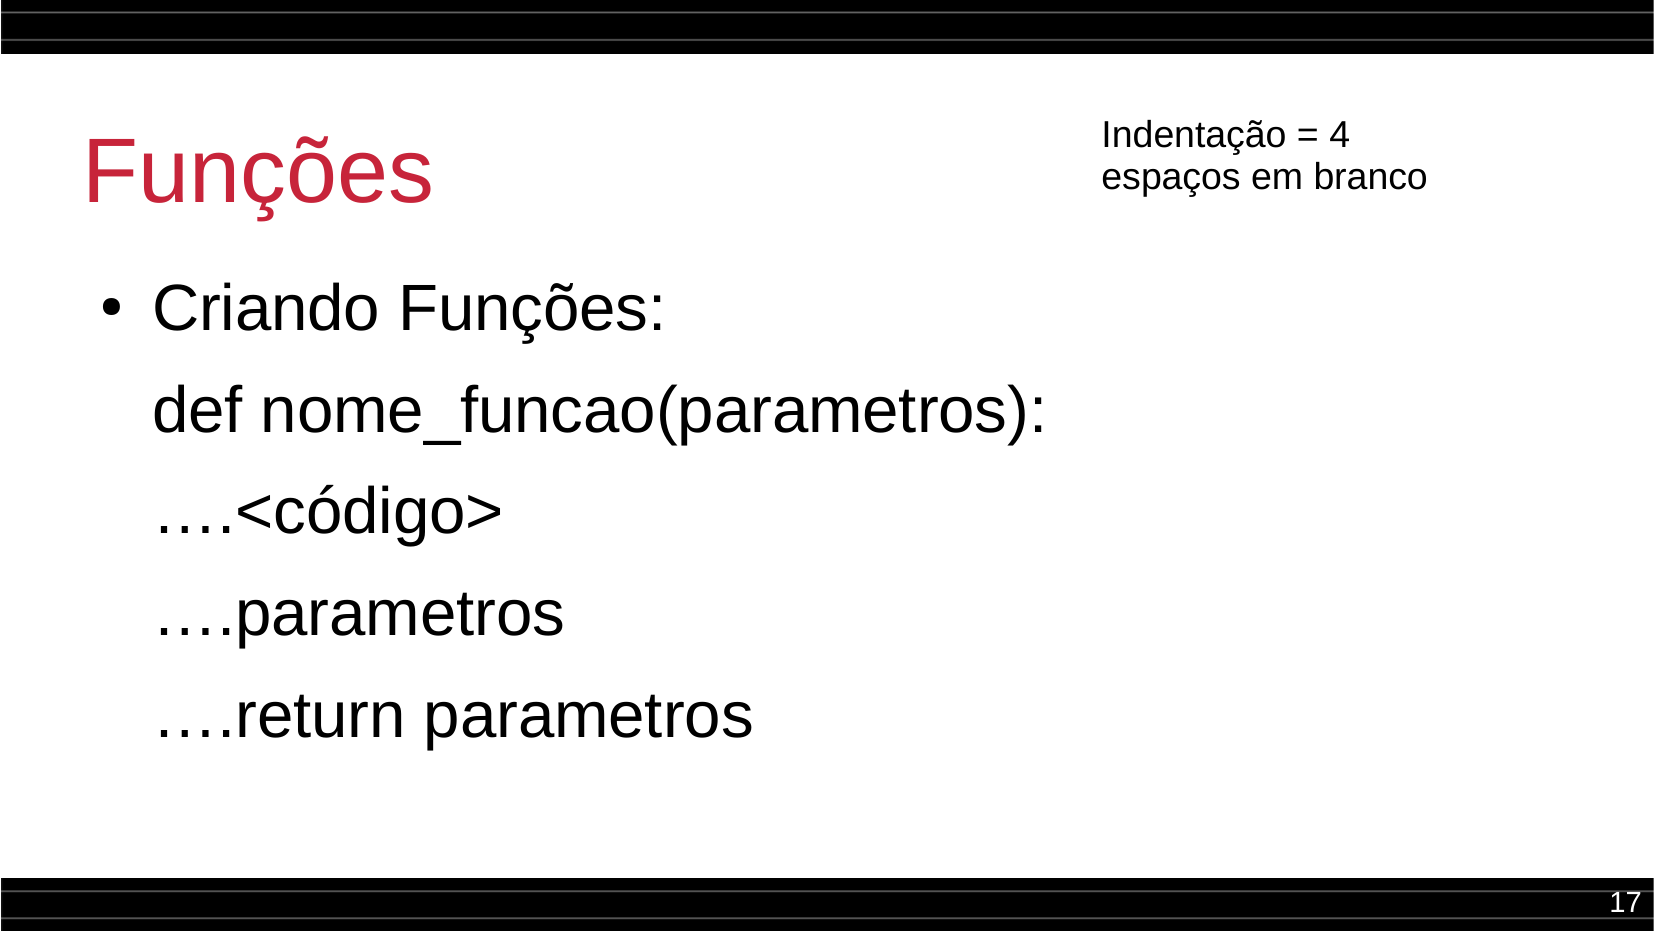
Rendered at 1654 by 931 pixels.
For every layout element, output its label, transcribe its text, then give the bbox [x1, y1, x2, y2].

title Funções [82, 92, 1571, 249]
picture [1, 878, 1654, 931]
list Criando Funções: def nome_funcao(parametros): ….<código> ….parametros ….return parametros [82, 271, 1571, 758]
picture [1, 0, 1654, 54]
text_box Indentação = 4 espaços em branco [1086, 106, 1465, 206]
